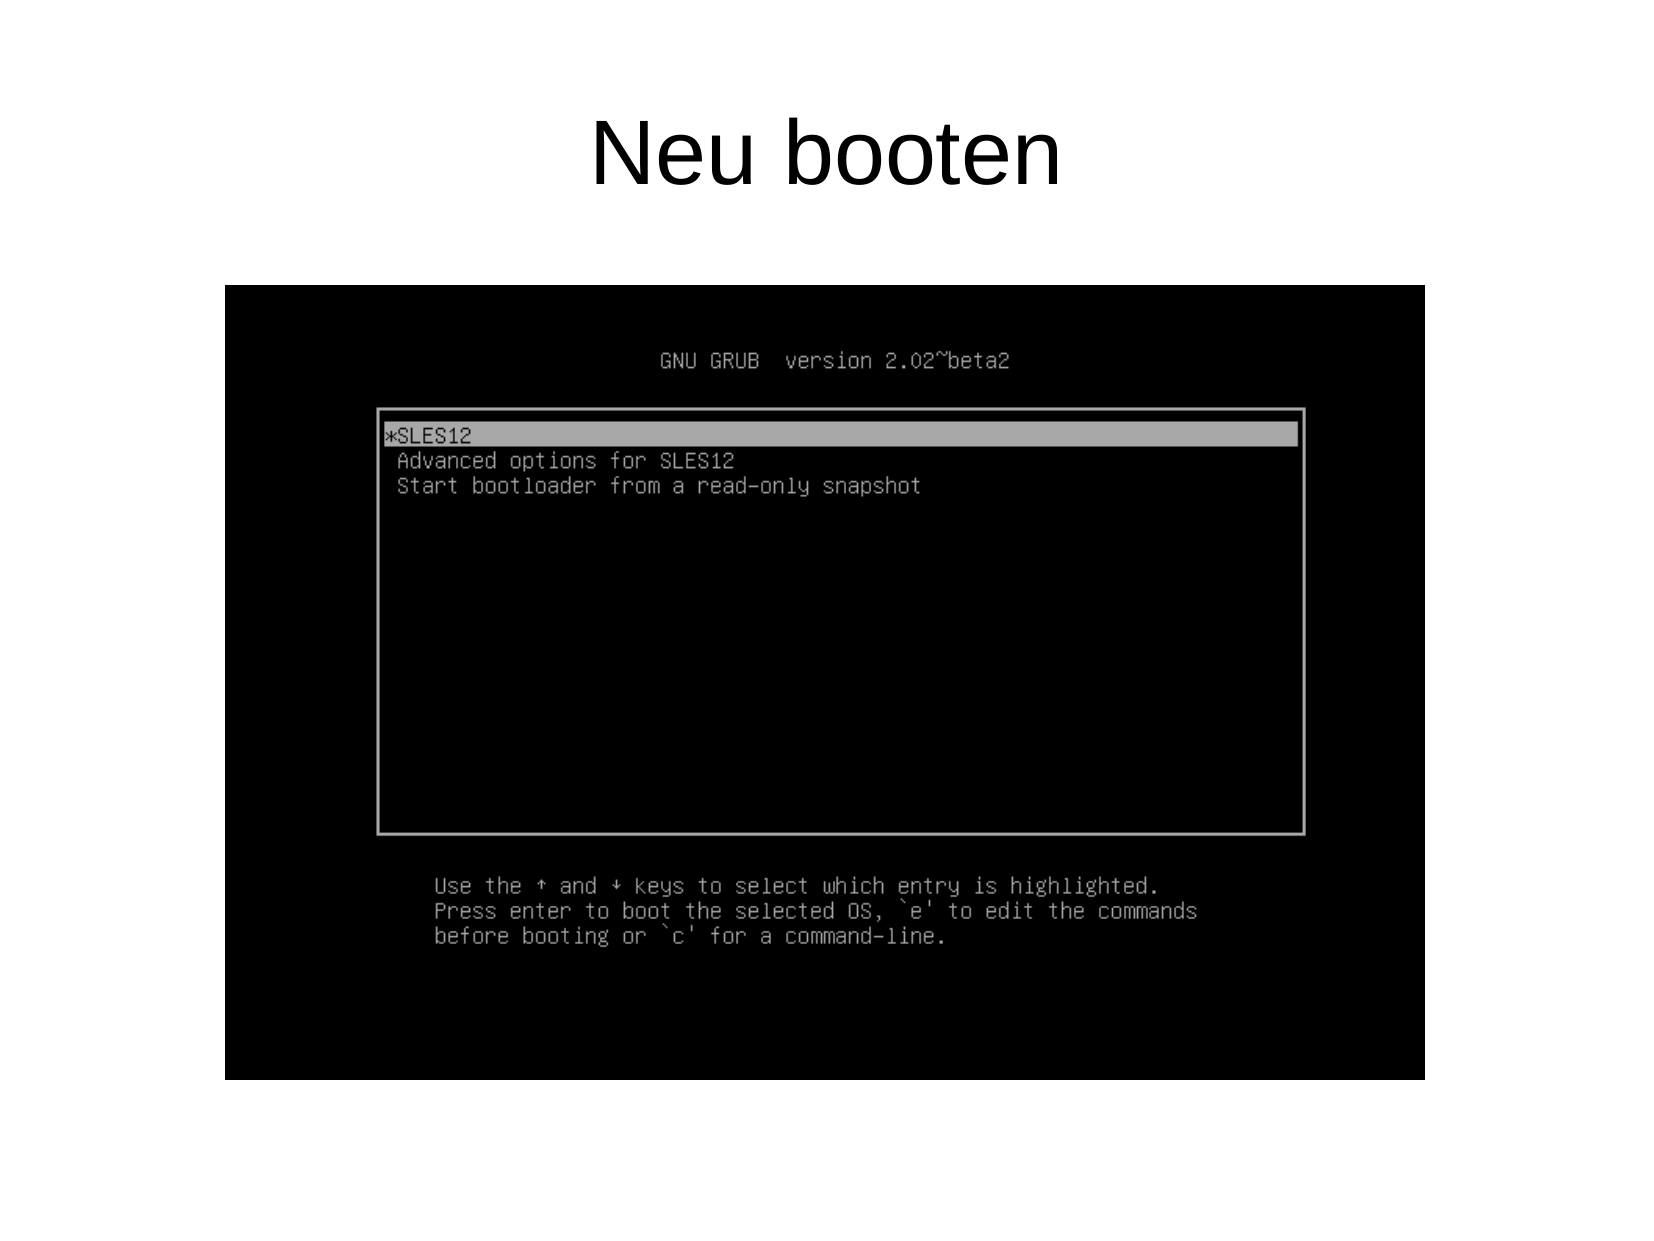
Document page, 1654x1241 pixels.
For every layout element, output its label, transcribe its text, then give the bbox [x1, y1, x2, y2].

title Neu booten [82, 49, 1571, 257]
picture [225, 285, 1426, 1081]
